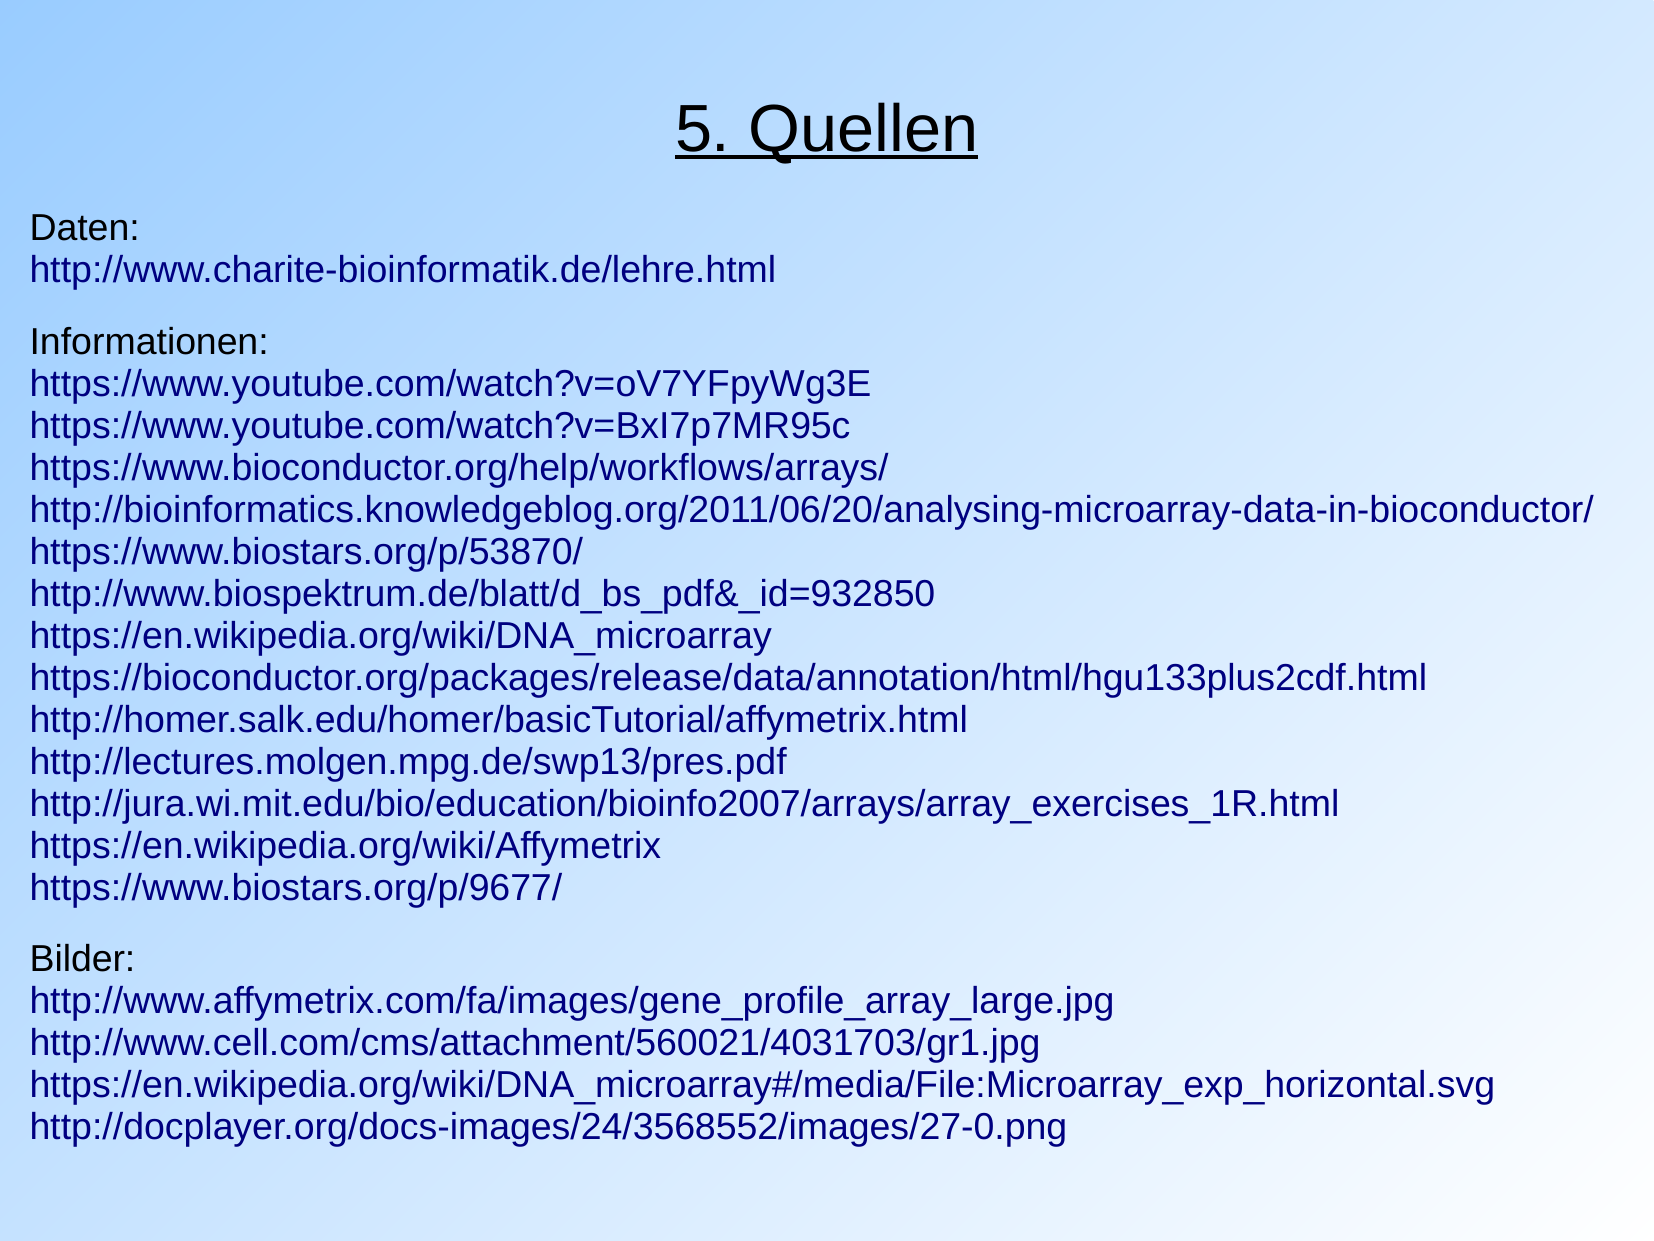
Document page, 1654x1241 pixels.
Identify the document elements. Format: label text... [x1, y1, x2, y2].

title 5. Quellen [0, 0, 1654, 257]
list Daten: http://www.charite-bioinformatik.de/lehre.html Informationen: https://www.youtube.com/watch?v=oV7YFpyWg3E https://www.youtube.com/watch?v=BxI7p7MR95c https://www.bioconductor.org/help/workflows/arrays/ http://bioinformatics.knowledgeblog.org/2011/06/20/analysing-microarray-data-in-bioconductor/ https://www.biostars.org/p/53870/ http://www.biospektrum.de/blatt/d_bs_pdf&_id=932850 https://en.wikipedia.org/wiki/DNA_microarray https://bioconductor.org/packages/release/data/annotation/html/hgu133plus2cdf.html http://homer.salk.edu/homer/basicTutorial/affymetrix.html http://lectures.molgen.mpg.de/swp13/pres.pdf http://jura.wi.mit.edu/bio/education/bioinfo2007/arrays/array_exercises_1R.html https://en.wikipedia.org/wiki/Affymetrix https://www.biostars.org/p/9677/ Bilder: http://www.affymetrix.com/fa/images/gene_profile_array_large.jpg http://www.cell.com/cms/attachment/560021/4031703/gr1.jpghttps://en.wikipedia.org/wiki/DNA_microarray#/media/File:Microarray_exp_horizontal.svg http://docplayer.org/docs-images/24/3568552/images/27-0.png [29, 206, 1654, 1241]
